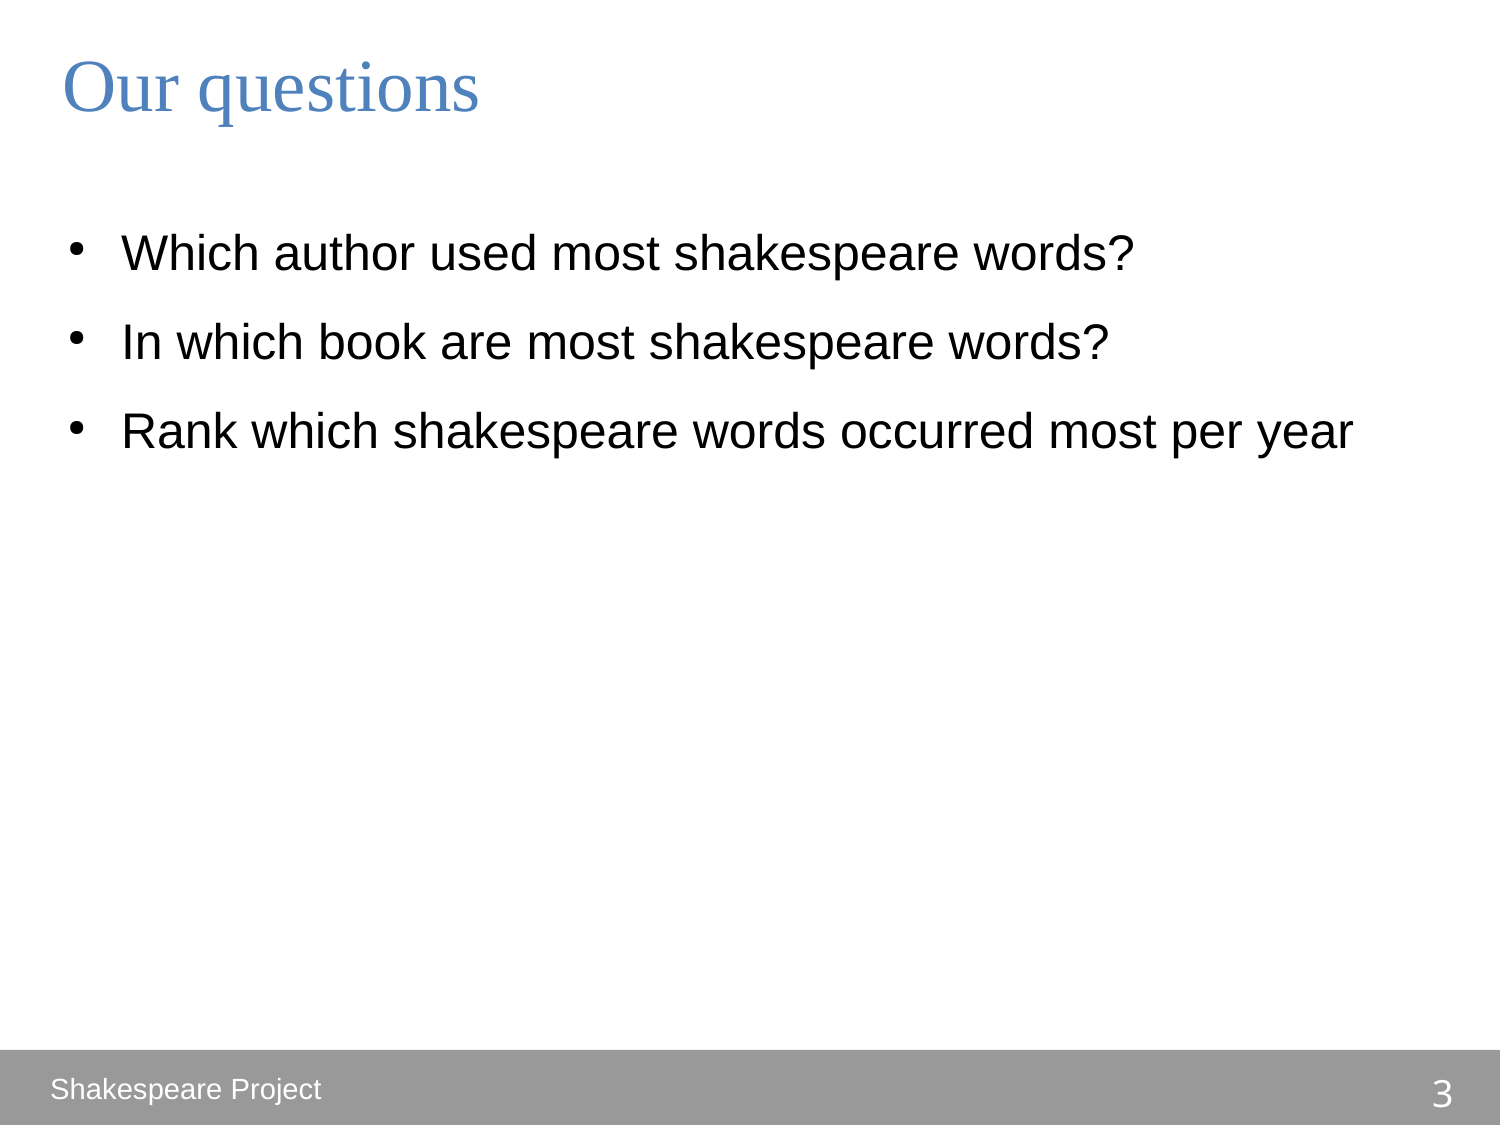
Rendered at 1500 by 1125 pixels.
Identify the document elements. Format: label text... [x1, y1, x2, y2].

list Which author used most shakespeare words? In which book are most shakespeare words? Rank which shakespeare words occurred most per year [35, 212, 1423, 910]
slide_number <Nummer> [1417, 1062, 1477, 1111]
title Our questions [62, 12, 1450, 150]
footer Shakespeare Project [35, 1062, 1276, 1111]
